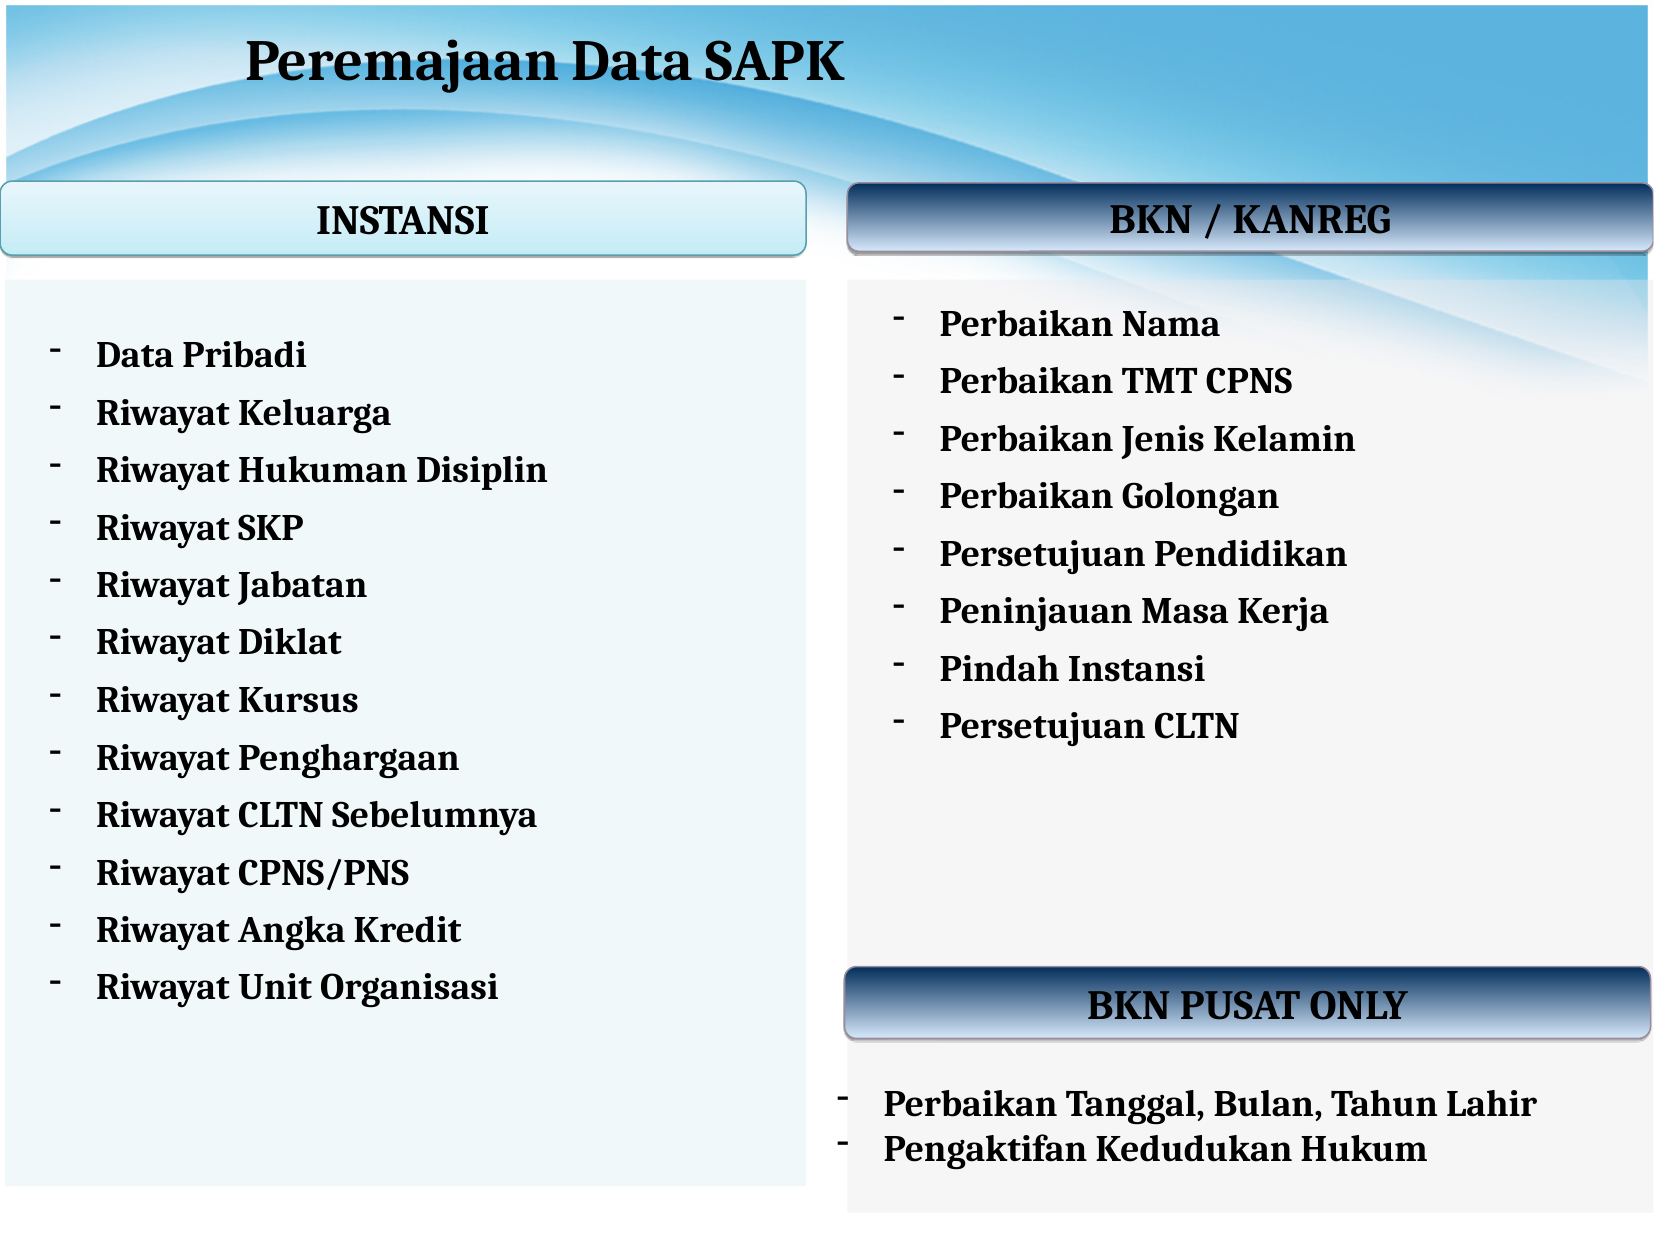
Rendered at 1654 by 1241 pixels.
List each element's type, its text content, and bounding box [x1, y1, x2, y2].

picture [0, 0, 1654, 1241]
text_box Perbaikan Tanggal, Bulan, Tahun Lahir Pengaktifan Kedudukan Hukum [821, 1071, 1553, 1221]
text_box INSTANSI [0, 181, 807, 256]
text_box [847, 279, 1654, 1213]
text_box Perbaikan Nama Perbaikan TMT CPNS Perbaikan Jenis Kelamin Perbaikan Golongan Persetujuan Pendidikan Peninjauan Masa Kerja Pindah Instansi Persetujuan CLTN [877, 291, 1633, 754]
text_box Data Pribadi Riwayat Keluarga Riwayat Hukuman Disiplin Riwayat SKP Riwayat Jabatan Riwayat Diklat Riwayat Kursus Riwayat Penghargaan Riwayat CLTN Sebelumnya Riwayat CPNS/PNS Riwayat Angka Kredit Riwayat Unit Organisasi [34, 322, 803, 1061]
text_box BKN PUSAT ONLY [844, 966, 1651, 1039]
text_box BKN / KANREG [847, 182, 1654, 252]
text_box [5, 279, 806, 1187]
title Peremajaan Data SAPK [230, 13, 1571, 111]
